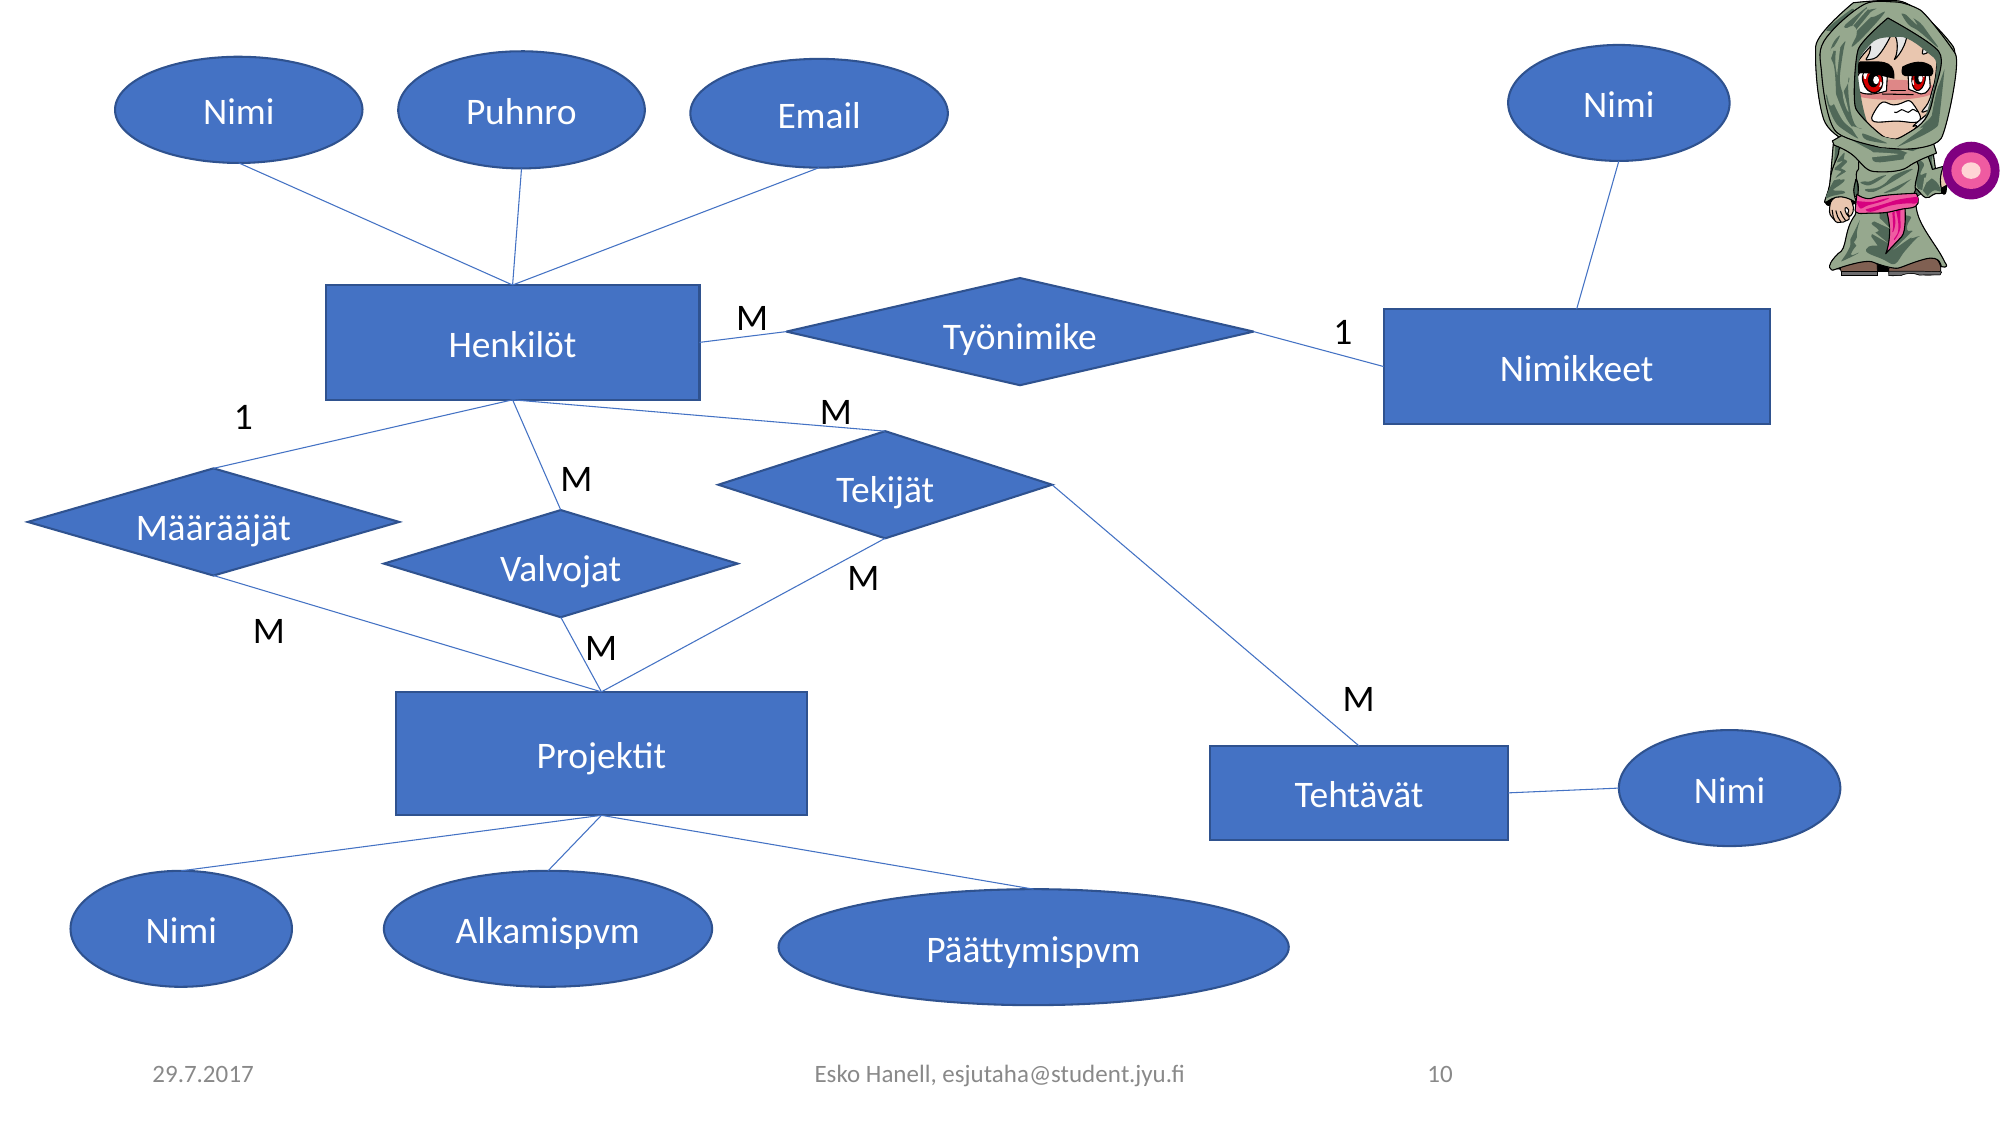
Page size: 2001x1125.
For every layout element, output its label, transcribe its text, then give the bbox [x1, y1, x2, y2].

text_box M [545, 446, 609, 507]
text_box Nimi [70, 870, 292, 987]
text_box Alkamispvm [383, 870, 713, 987]
text_box 1 [218, 384, 269, 446]
text_box Henkilöt [326, 285, 700, 400]
text_box M [237, 598, 301, 660]
text_box M [570, 615, 633, 676]
text_box M [805, 379, 868, 441]
text_box Päättymispvm [778, 889, 1289, 1006]
text_box Määrääjät [27, 468, 400, 576]
text_box Puhnro [398, 51, 645, 169]
text_box 29.7.2017 [137, 1042, 588, 1103]
text_box M [721, 285, 784, 346]
text_box 1 [1318, 299, 1368, 361]
text_box Tekijät [718, 431, 1051, 539]
text_box Nimikkeet [1384, 309, 1770, 424]
text_box Työnimike [787, 278, 1253, 386]
text_box Nimi [1508, 44, 1730, 161]
text_box Tehtävät [1210, 746, 1508, 840]
text_box Nimi [1618, 730, 1841, 847]
text_box Esko Hanell, esjutaha@student.jyu.fi [662, 1042, 1338, 1103]
text_box [1412, 1042, 1863, 1103]
text_box M [832, 545, 895, 606]
text_box M [1327, 666, 1391, 727]
text_box Email [690, 58, 948, 168]
text_box Nimi [115, 56, 363, 163]
text_box Valvojat [383, 510, 738, 618]
text_box Projektit [396, 692, 807, 815]
